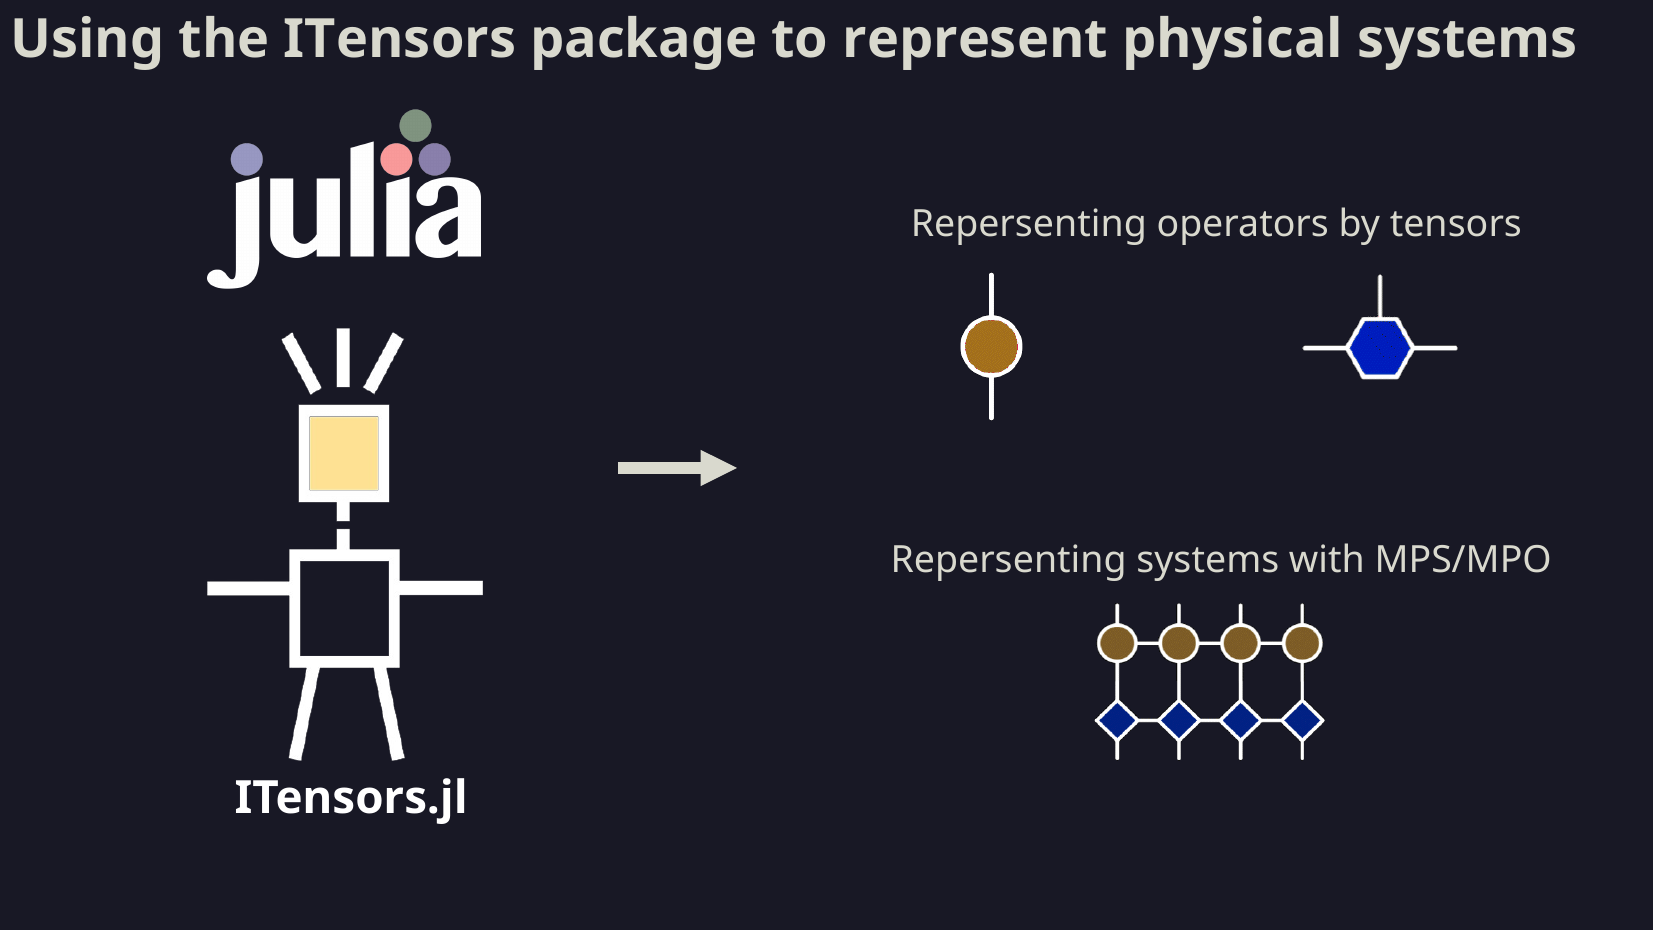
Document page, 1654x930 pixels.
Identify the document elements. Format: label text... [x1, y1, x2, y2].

text_box Repersenting systems with MPS/MPO [875, 524, 1544, 589]
picture [1087, 598, 1329, 766]
text_box Using the ITensors package to represent physical systems [10, 0, 1634, 75]
picture [933, 262, 1463, 431]
text_box Repersenting operators by tensors [896, 189, 1500, 253]
picture [207, 109, 481, 290]
picture [202, 297, 486, 796]
text_box ITensors.jl [219, 757, 469, 846]
